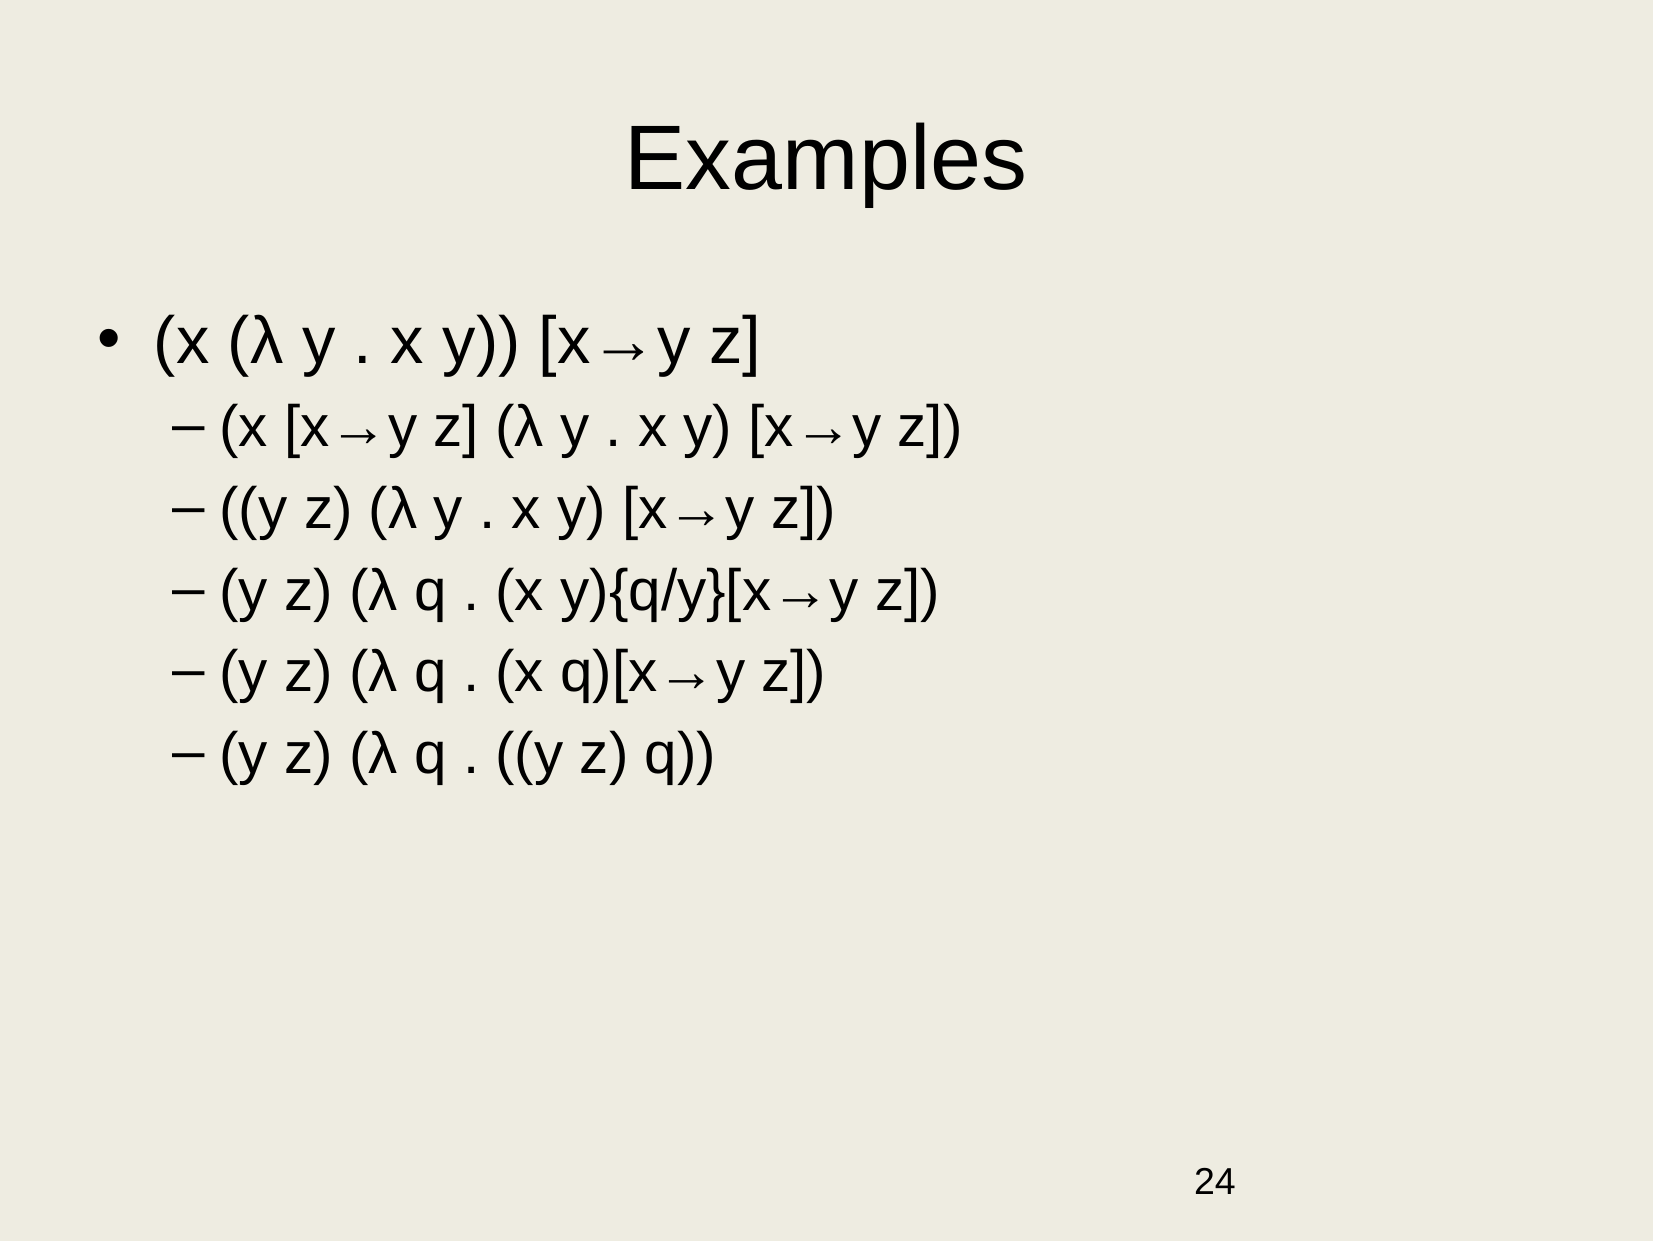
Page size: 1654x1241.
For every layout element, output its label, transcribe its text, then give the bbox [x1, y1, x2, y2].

title Examples [82, 49, 1571, 257]
list (x (λ y . x y)) [x→y z] (x [x→y z] (λ y . x y) [x→y z]) ((y z) (λ y . x y) [x→y z]) (y z) (λ q . (x y){q/y}[x→y z]) (y z) (λ q . (x q)[x→y z]) (y z) (λ q . ((y z) q)) [82, 289, 1571, 1109]
slide_number <number> [1179, 1149, 1565, 1216]
